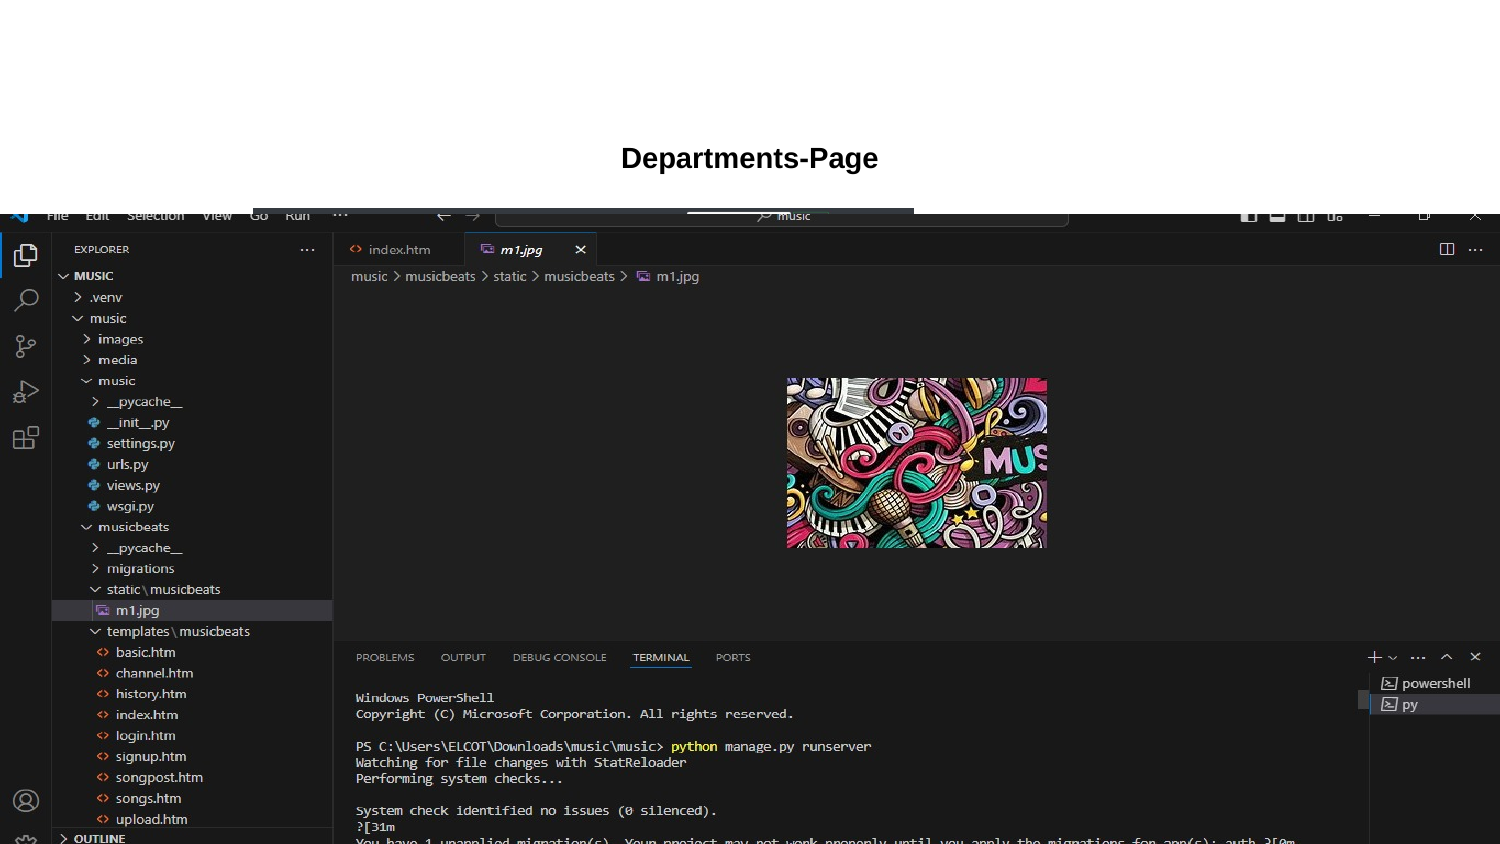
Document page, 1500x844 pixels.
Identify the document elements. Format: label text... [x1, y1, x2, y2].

picture [0, 208, 1500, 844]
title Departments-Page [103, 105, 1397, 208]
